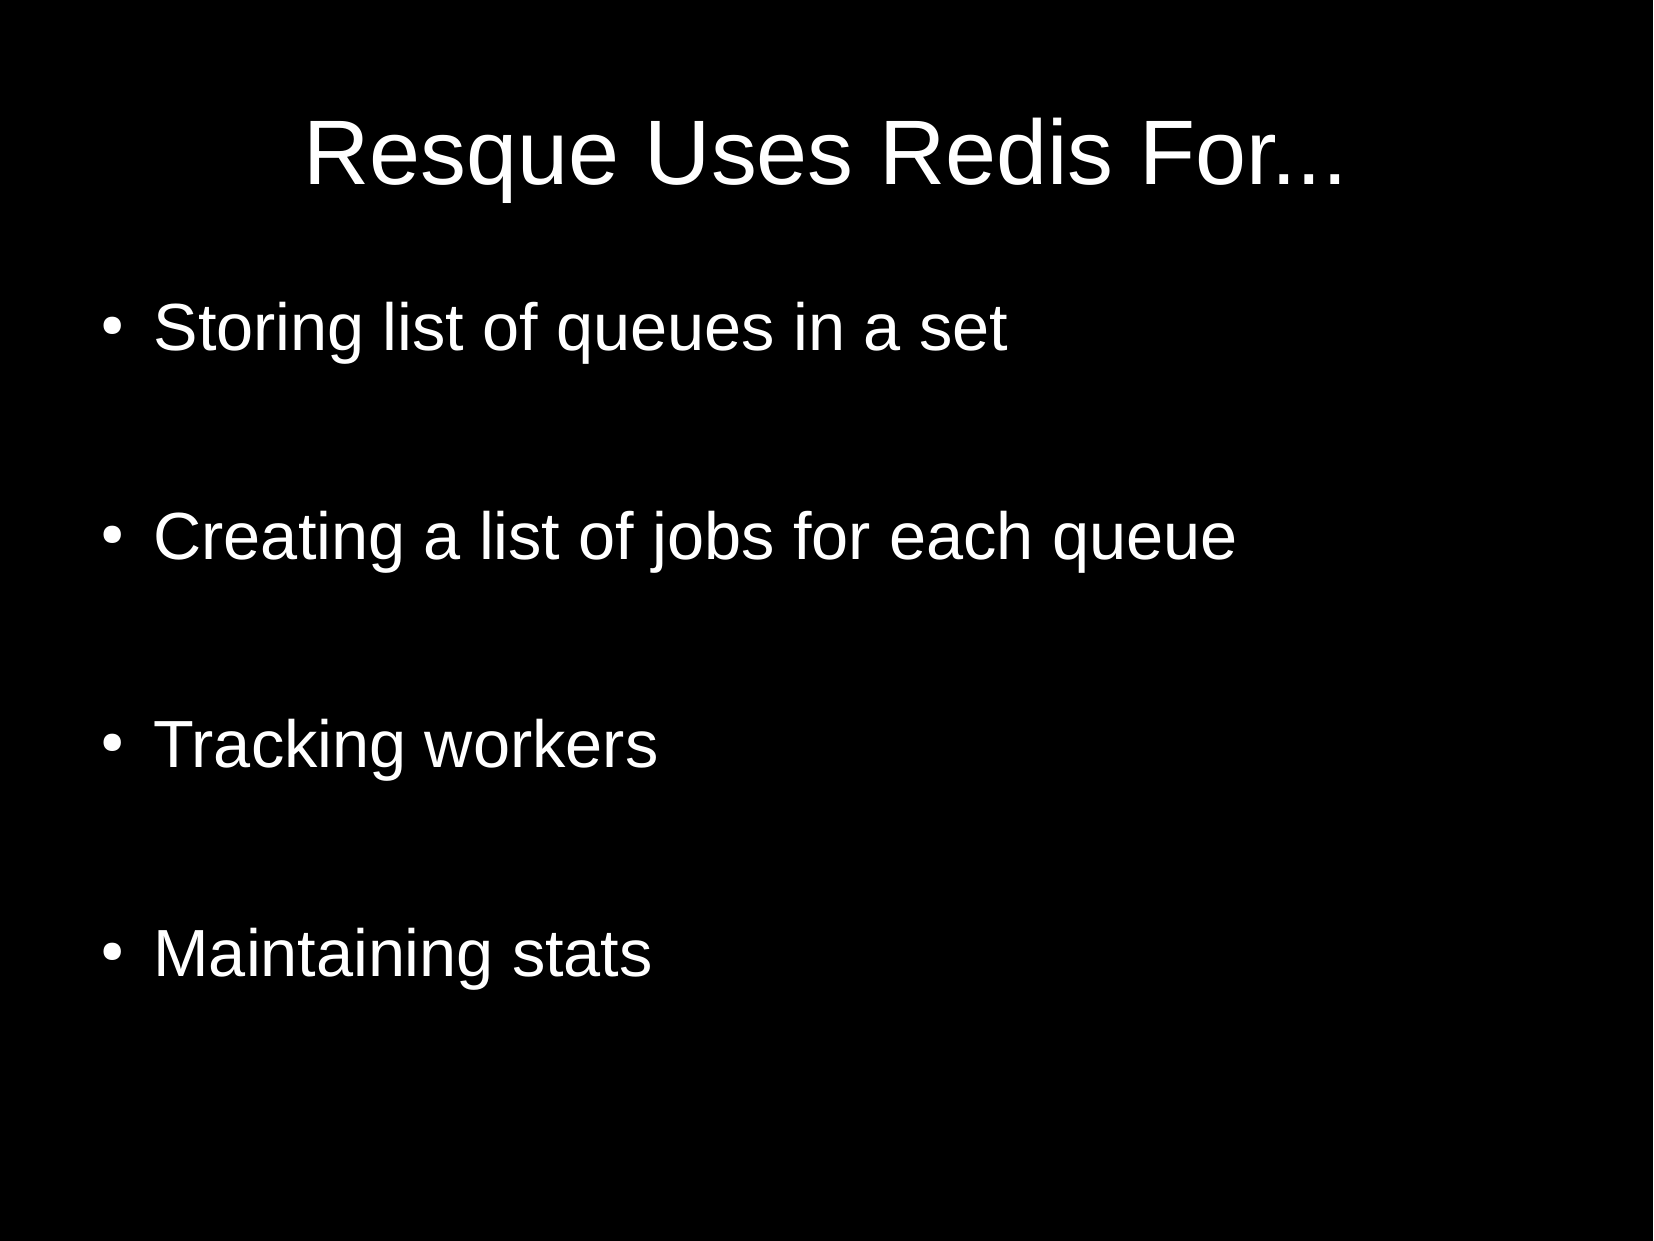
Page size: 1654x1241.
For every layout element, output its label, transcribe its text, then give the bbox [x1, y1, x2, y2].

title Resque Uses Redis For... [82, 49, 1571, 257]
list Storing list of queues in a set Creating a list of jobs for each queue Tracking workers Maintaining stats [82, 290, 1571, 1109]
